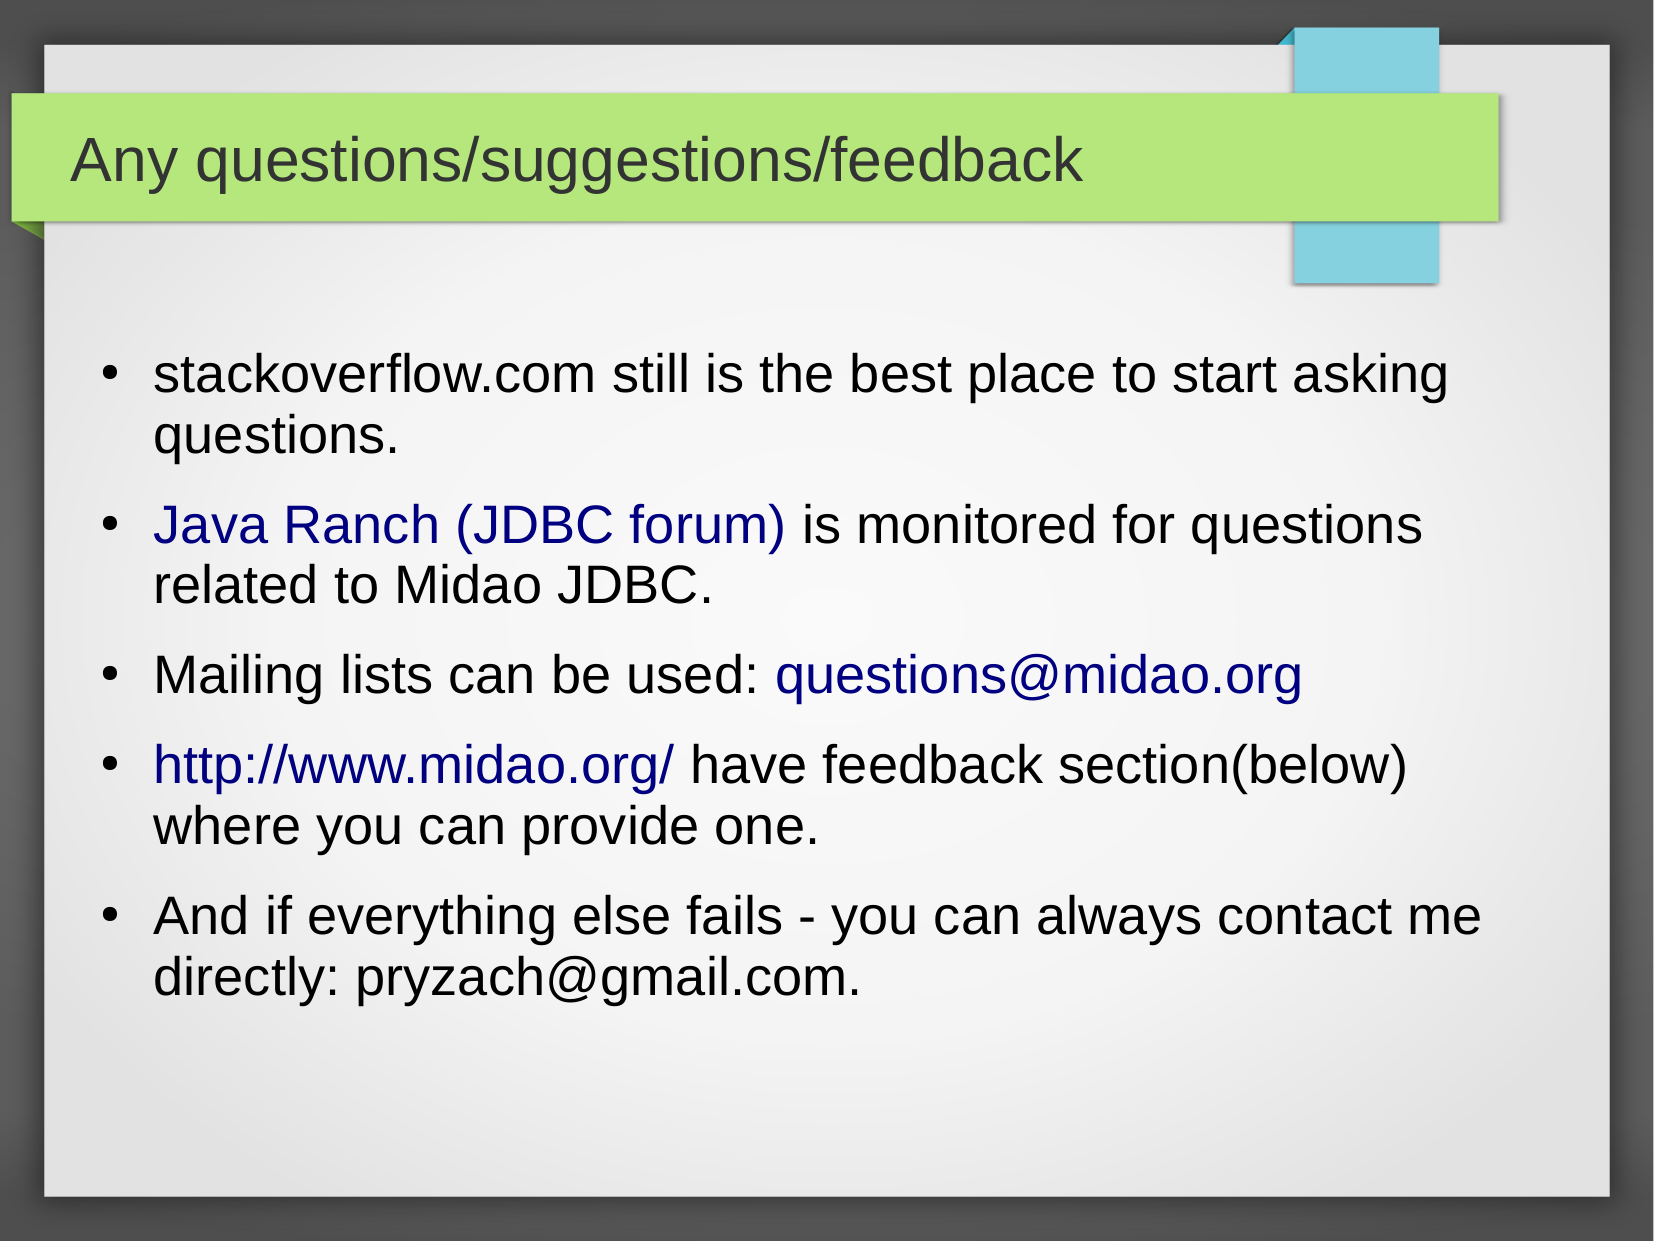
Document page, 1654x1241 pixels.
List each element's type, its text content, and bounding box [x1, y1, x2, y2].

title Any questions/suggestions/feedback [70, 106, 1229, 213]
picture [0, 0, 1654, 1241]
list stackoverflow.com still is the best place to start asking questions. Java Ranch (JDBC forum) is monitored for questions related to Midao JDBC. Mailing lists can be used: questions@midao.org http://www.midao.org/ have feedback section(below) where you can provide one. And if everything else fails - you can always contact me directly: pryzach@gmail.com. [82, 343, 1538, 1063]
